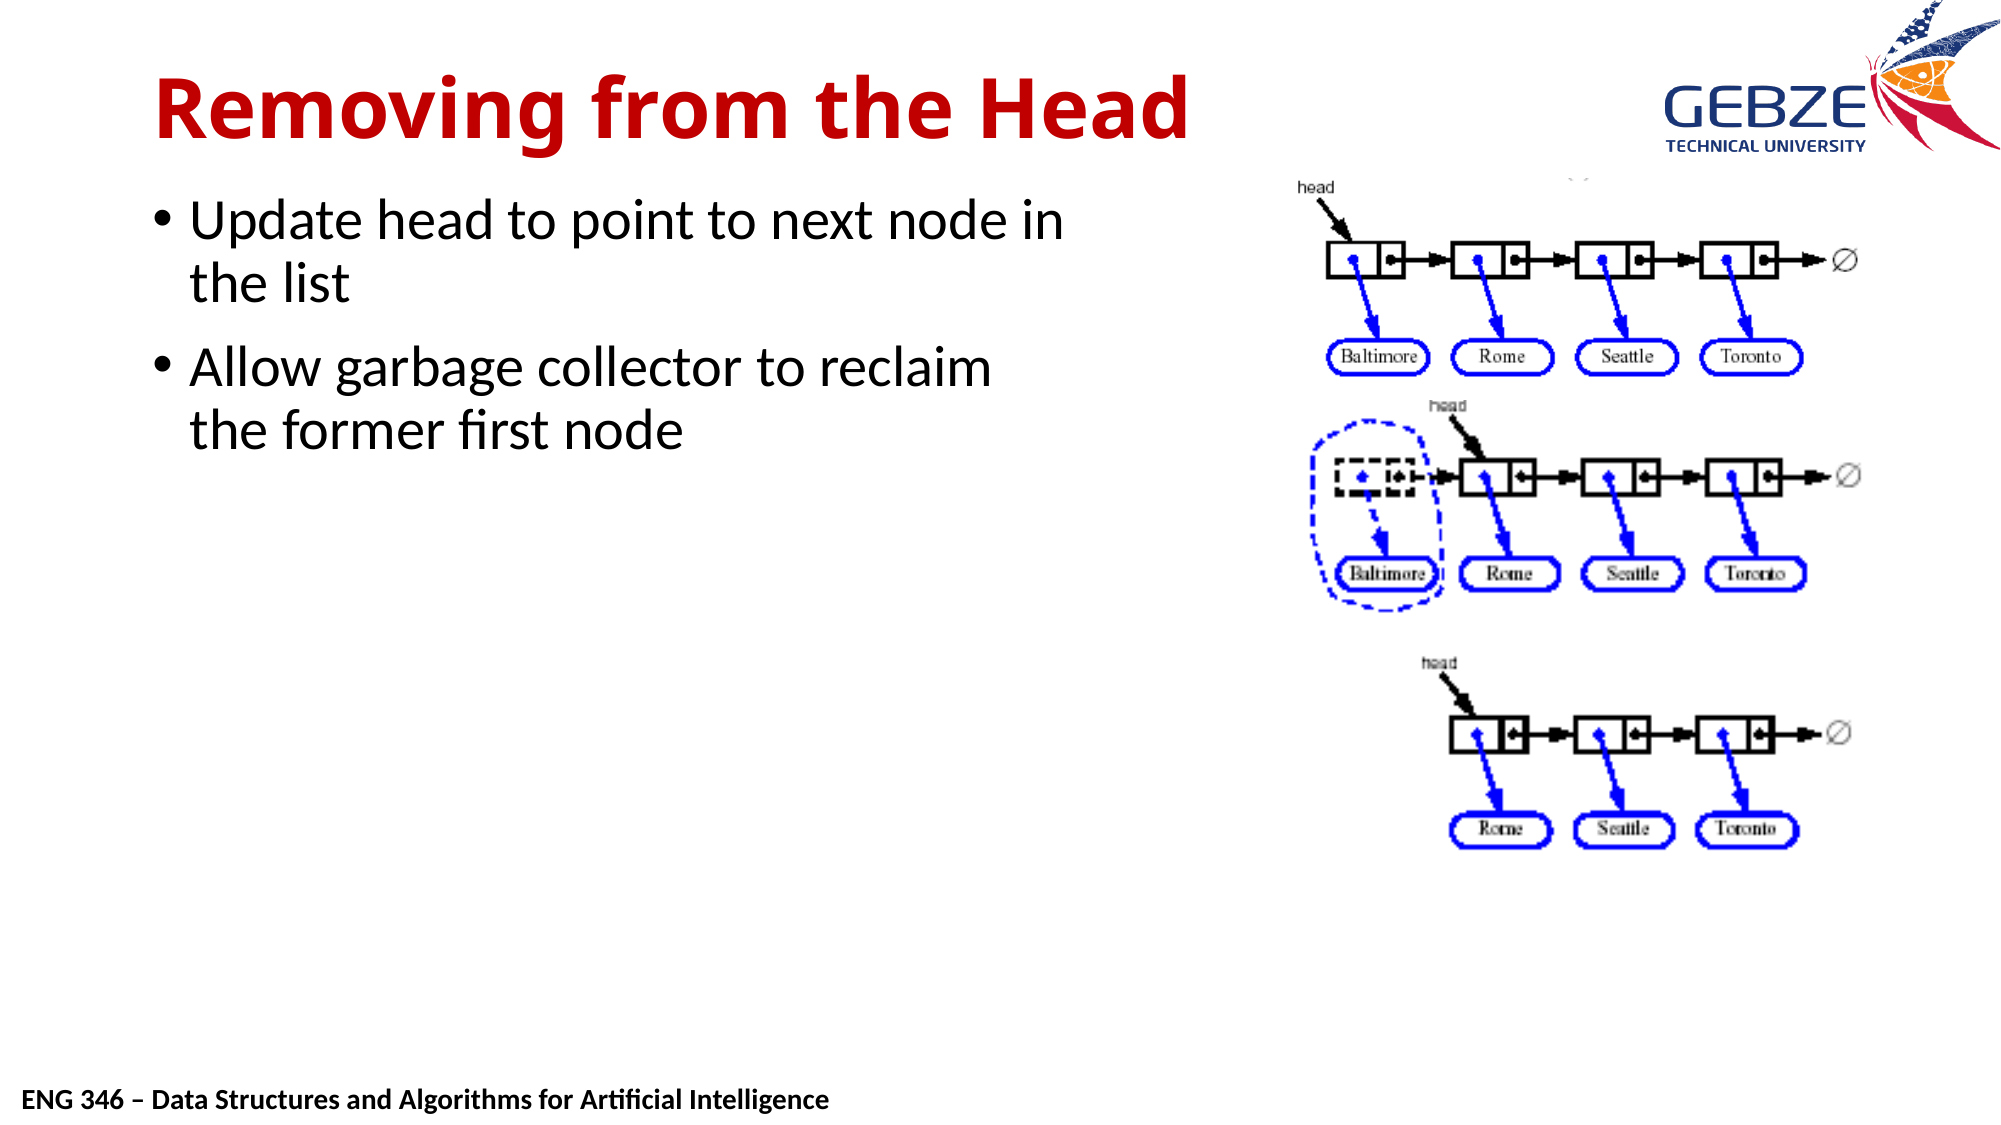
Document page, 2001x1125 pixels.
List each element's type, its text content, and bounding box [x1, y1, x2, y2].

picture [1389, 633, 1893, 860]
list Update head to point to next node in the list Allow garbage collector to reclaim the former first node [137, 181, 1083, 1014]
title Removing from the Head [137, 58, 1863, 165]
picture [1665, 0, 2001, 152]
picture [1294, 178, 1893, 386]
picture [1294, 400, 1893, 620]
